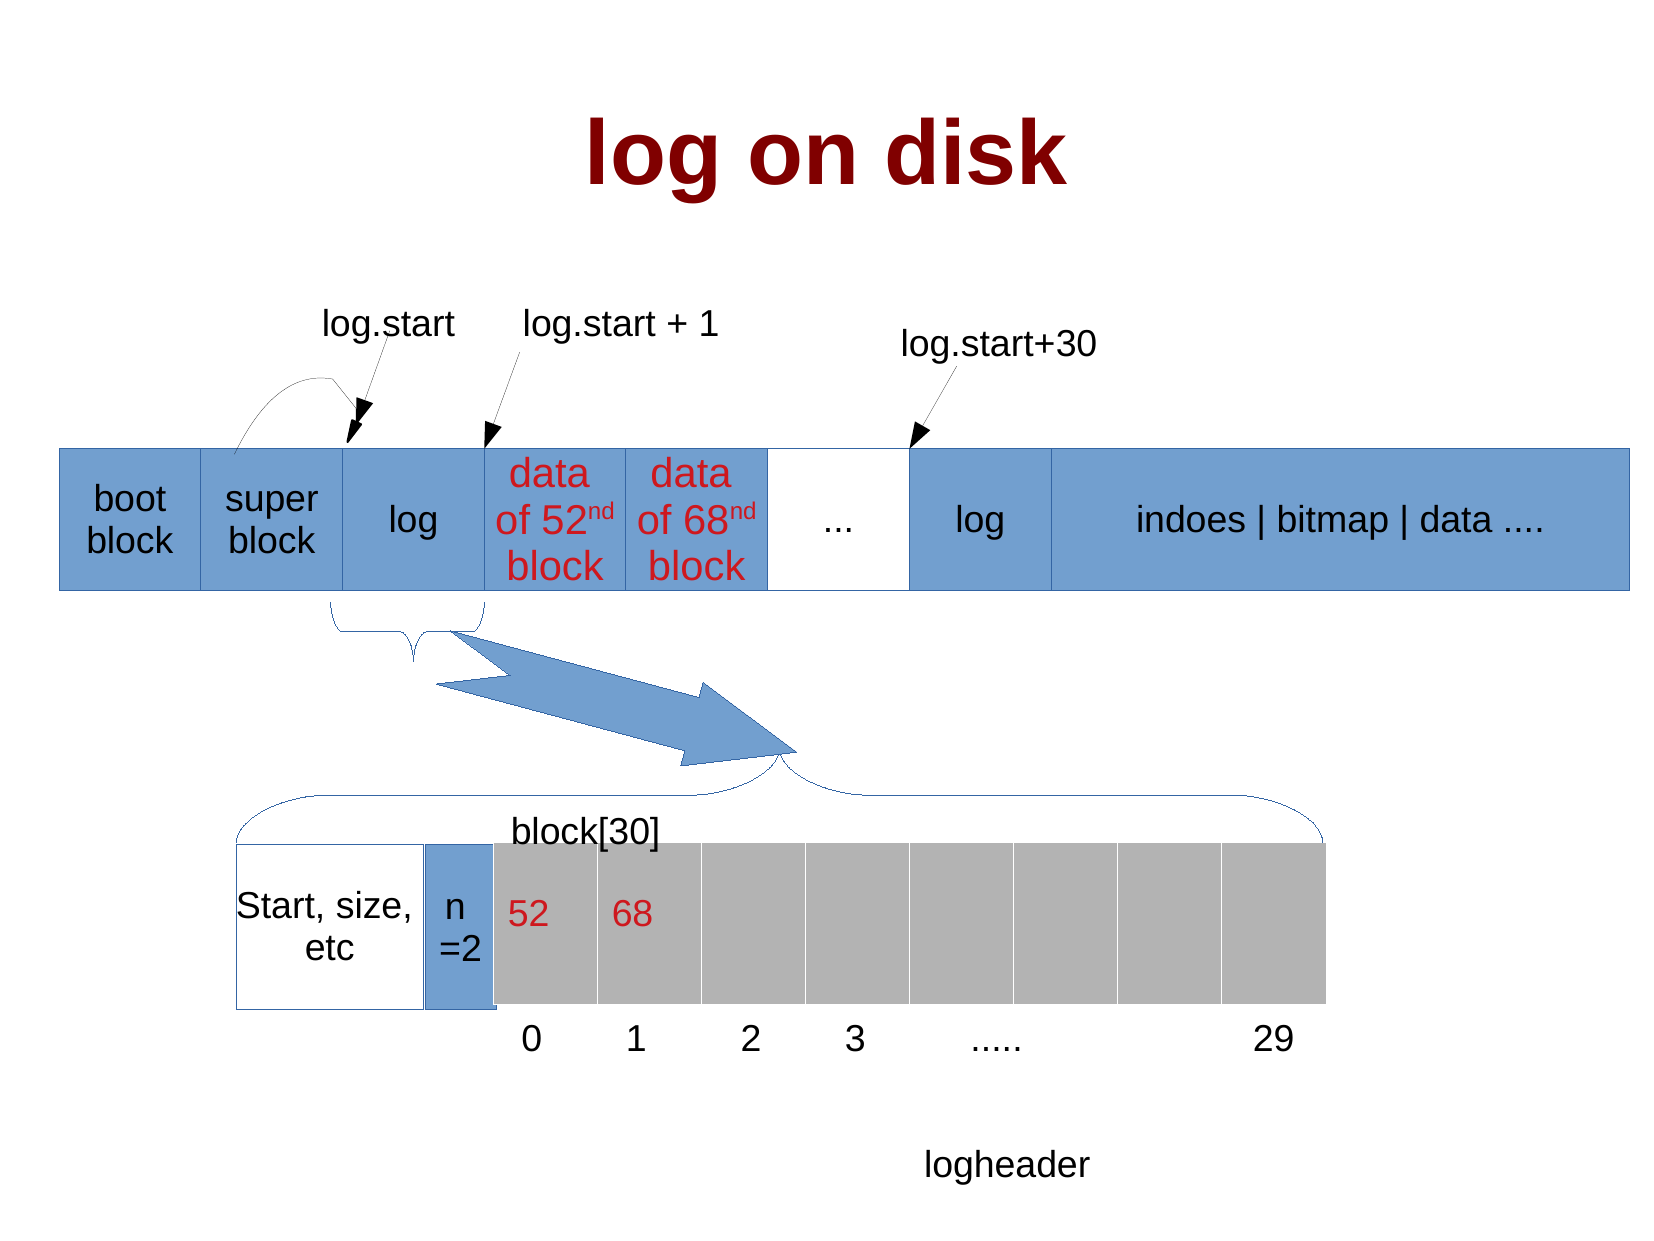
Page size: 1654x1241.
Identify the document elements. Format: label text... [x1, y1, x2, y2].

text_box log [342, 448, 484, 591]
table_header [1222, 843, 1326, 1004]
table_header [702, 860, 805, 1004]
text_box log [909, 448, 1051, 591]
text_box ... [768, 448, 909, 591]
title log on disk [82, 49, 1571, 257]
table_header [1118, 843, 1221, 1004]
text_box Start, size, etc [236, 844, 424, 1010]
text_box data of 68nd block [625, 448, 768, 591]
text_box 0 1 2 3 ..... 29 [496, 1009, 1323, 1067]
table_header 52 [494, 843, 597, 1004]
table_header [806, 843, 909, 1004]
text_box logheader [909, 1136, 1312, 1193]
text_box indoes | bitmap | data .... [1051, 448, 1630, 591]
text_box data of 52nd block [484, 448, 625, 591]
text_box n =2 [425, 844, 497, 1010]
table_header [1014, 843, 1117, 1004]
table_header [910, 843, 1013, 1004]
text_box boot block [59, 448, 200, 591]
text_box log.start + 1 [507, 295, 756, 395]
text_box [436, 630, 797, 766]
text_box block[30] [496, 803, 815, 860]
text_box log.start [307, 295, 507, 353]
text_box super block [200, 448, 342, 591]
table_header 68 [598, 860, 701, 1004]
text_box log.start+30 [885, 314, 1146, 414]
